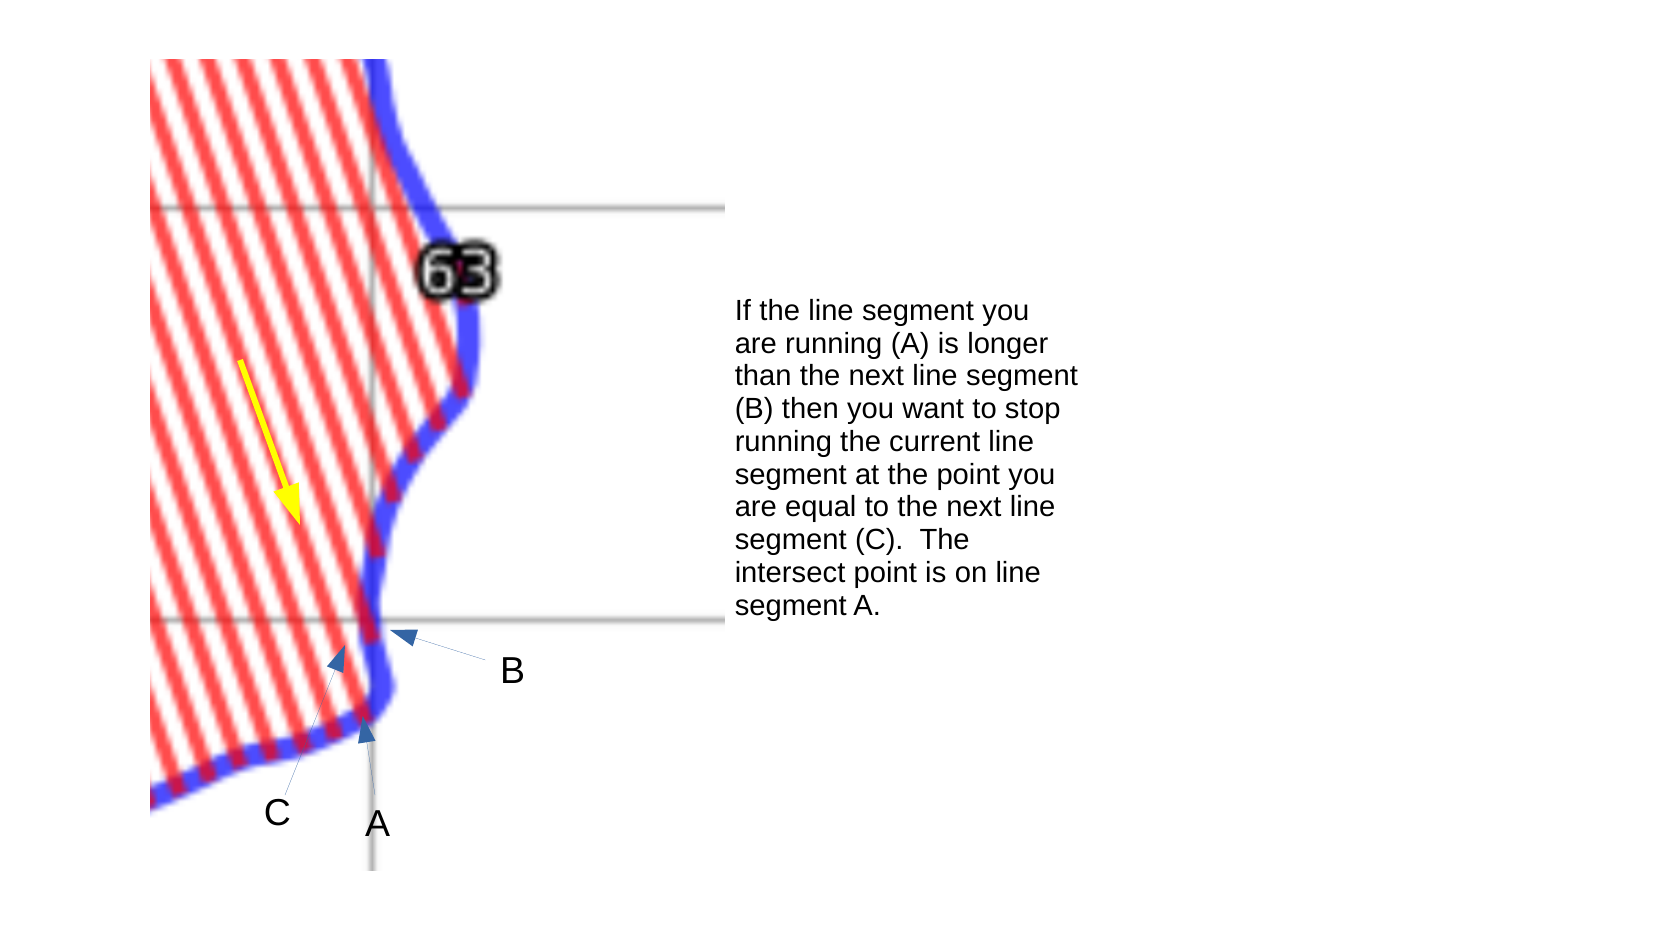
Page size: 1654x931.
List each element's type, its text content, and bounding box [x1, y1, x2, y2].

text_box If the line segment you are running (A) is longer than the next line segment (B) then you want to stop running the current line segment at the point you are equal to the next line segment (C). The intersect point is on line segment A. [725, 286, 1096, 822]
text_box A [350, 795, 406, 852]
text_box B [485, 641, 541, 699]
picture [150, 59, 725, 871]
text_box C [249, 783, 306, 841]
